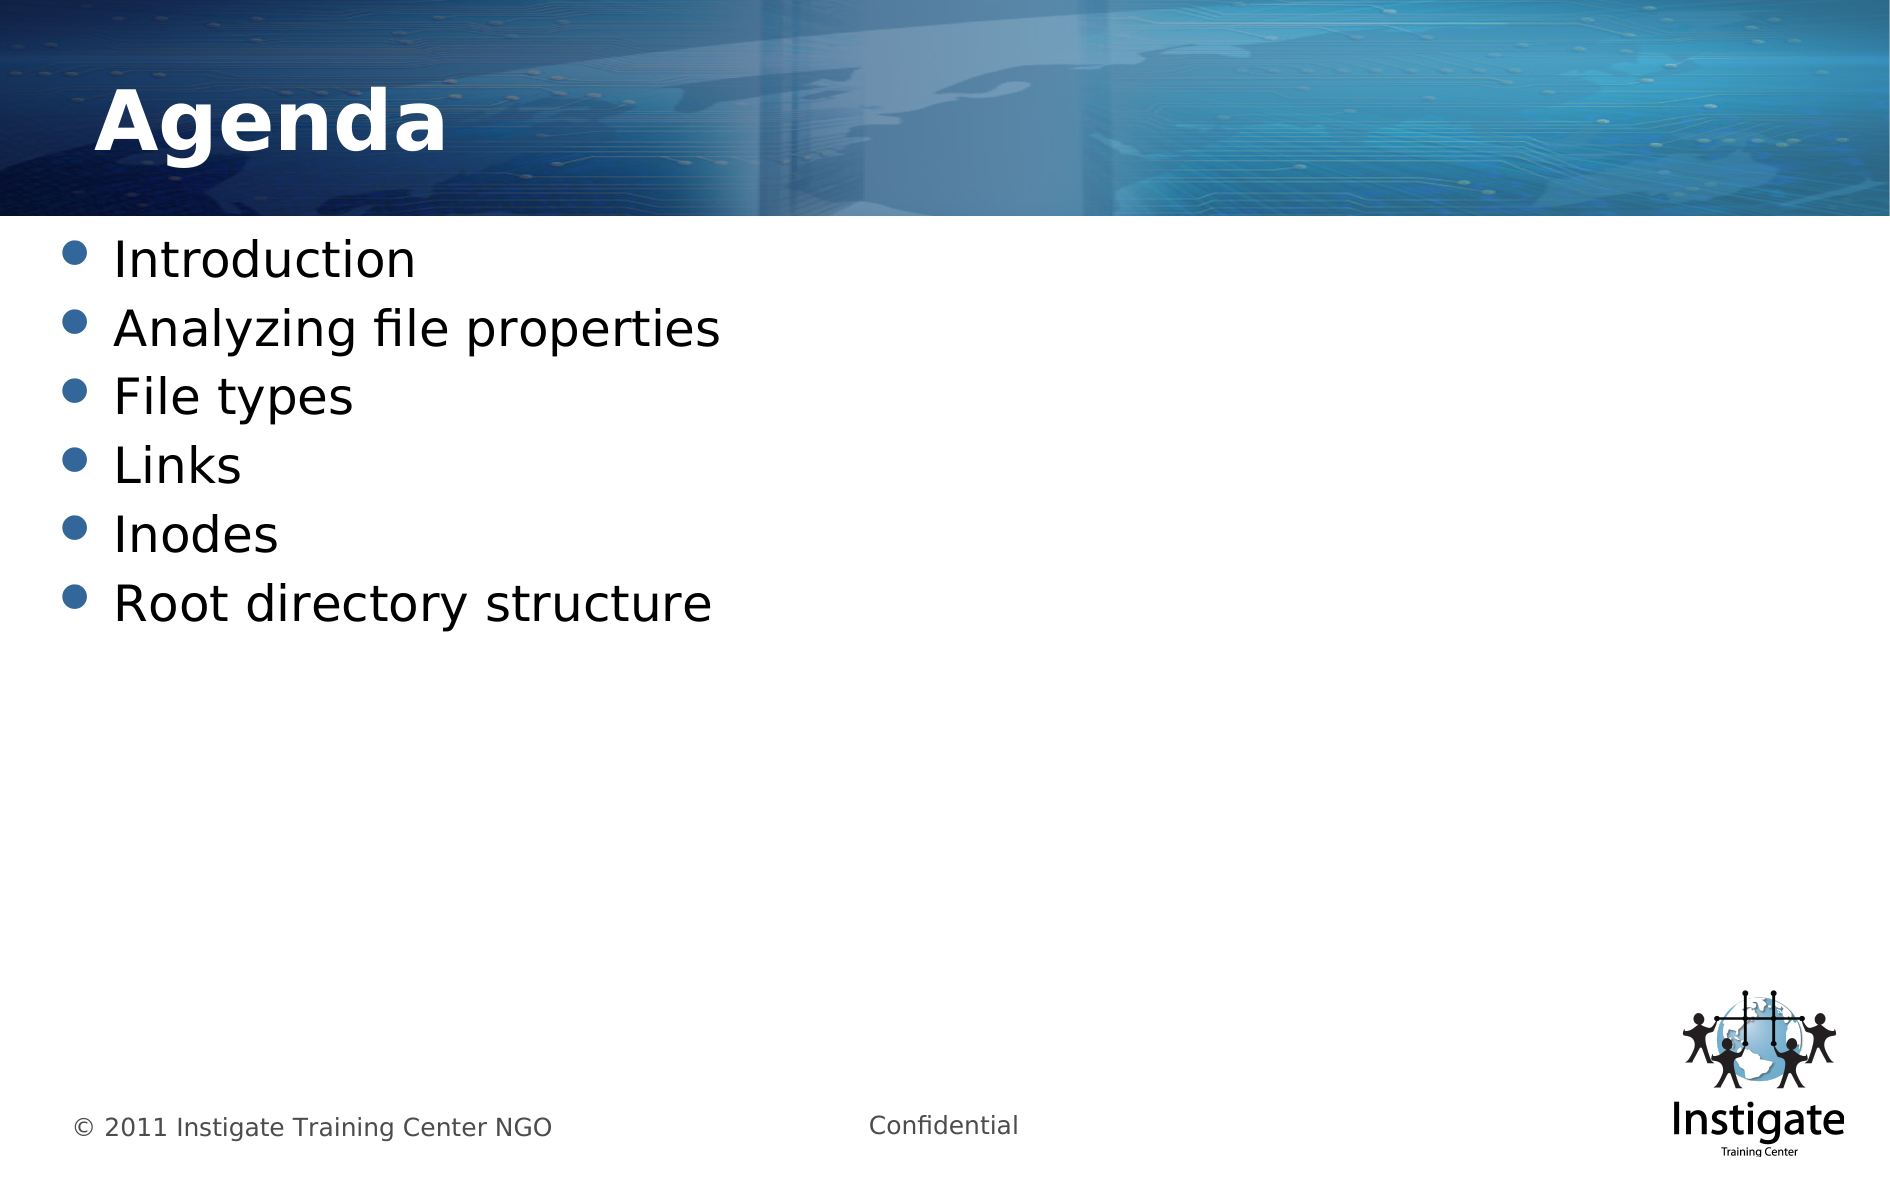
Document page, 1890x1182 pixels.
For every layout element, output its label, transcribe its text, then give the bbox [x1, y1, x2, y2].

picture [0, 0, 1890, 216]
list Introduction Analyzing file properties File types Links Inodes Root directory structure [59, 236, 1831, 1016]
picture [1674, 990, 1844, 1157]
title Agenda [94, 47, 1793, 217]
